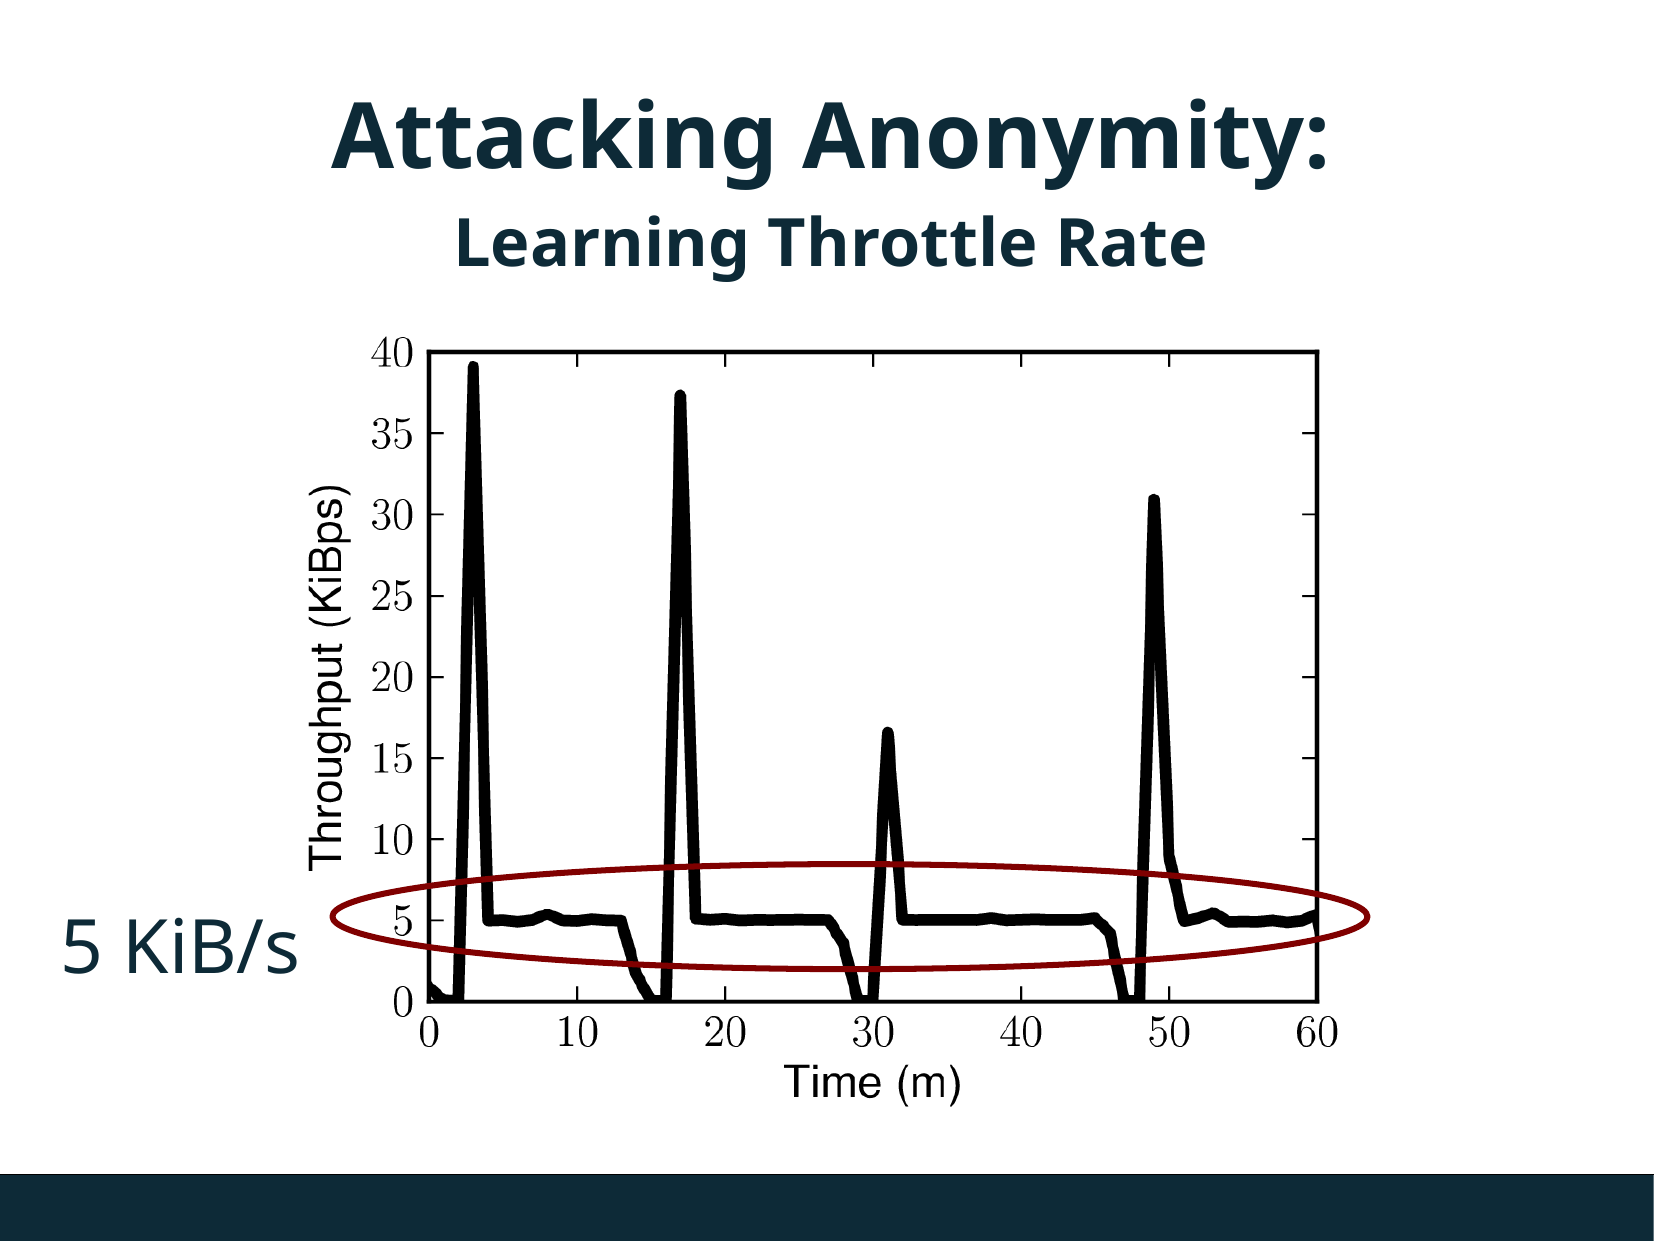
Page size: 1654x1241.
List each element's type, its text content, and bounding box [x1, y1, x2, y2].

text_box 5 KiB/s [45, 886, 292, 988]
picture [336, 868, 1349, 966]
picture [266, 311, 1349, 1123]
title Attacking Anonymity: Learning Throttle Rate [86, 74, 1575, 282]
